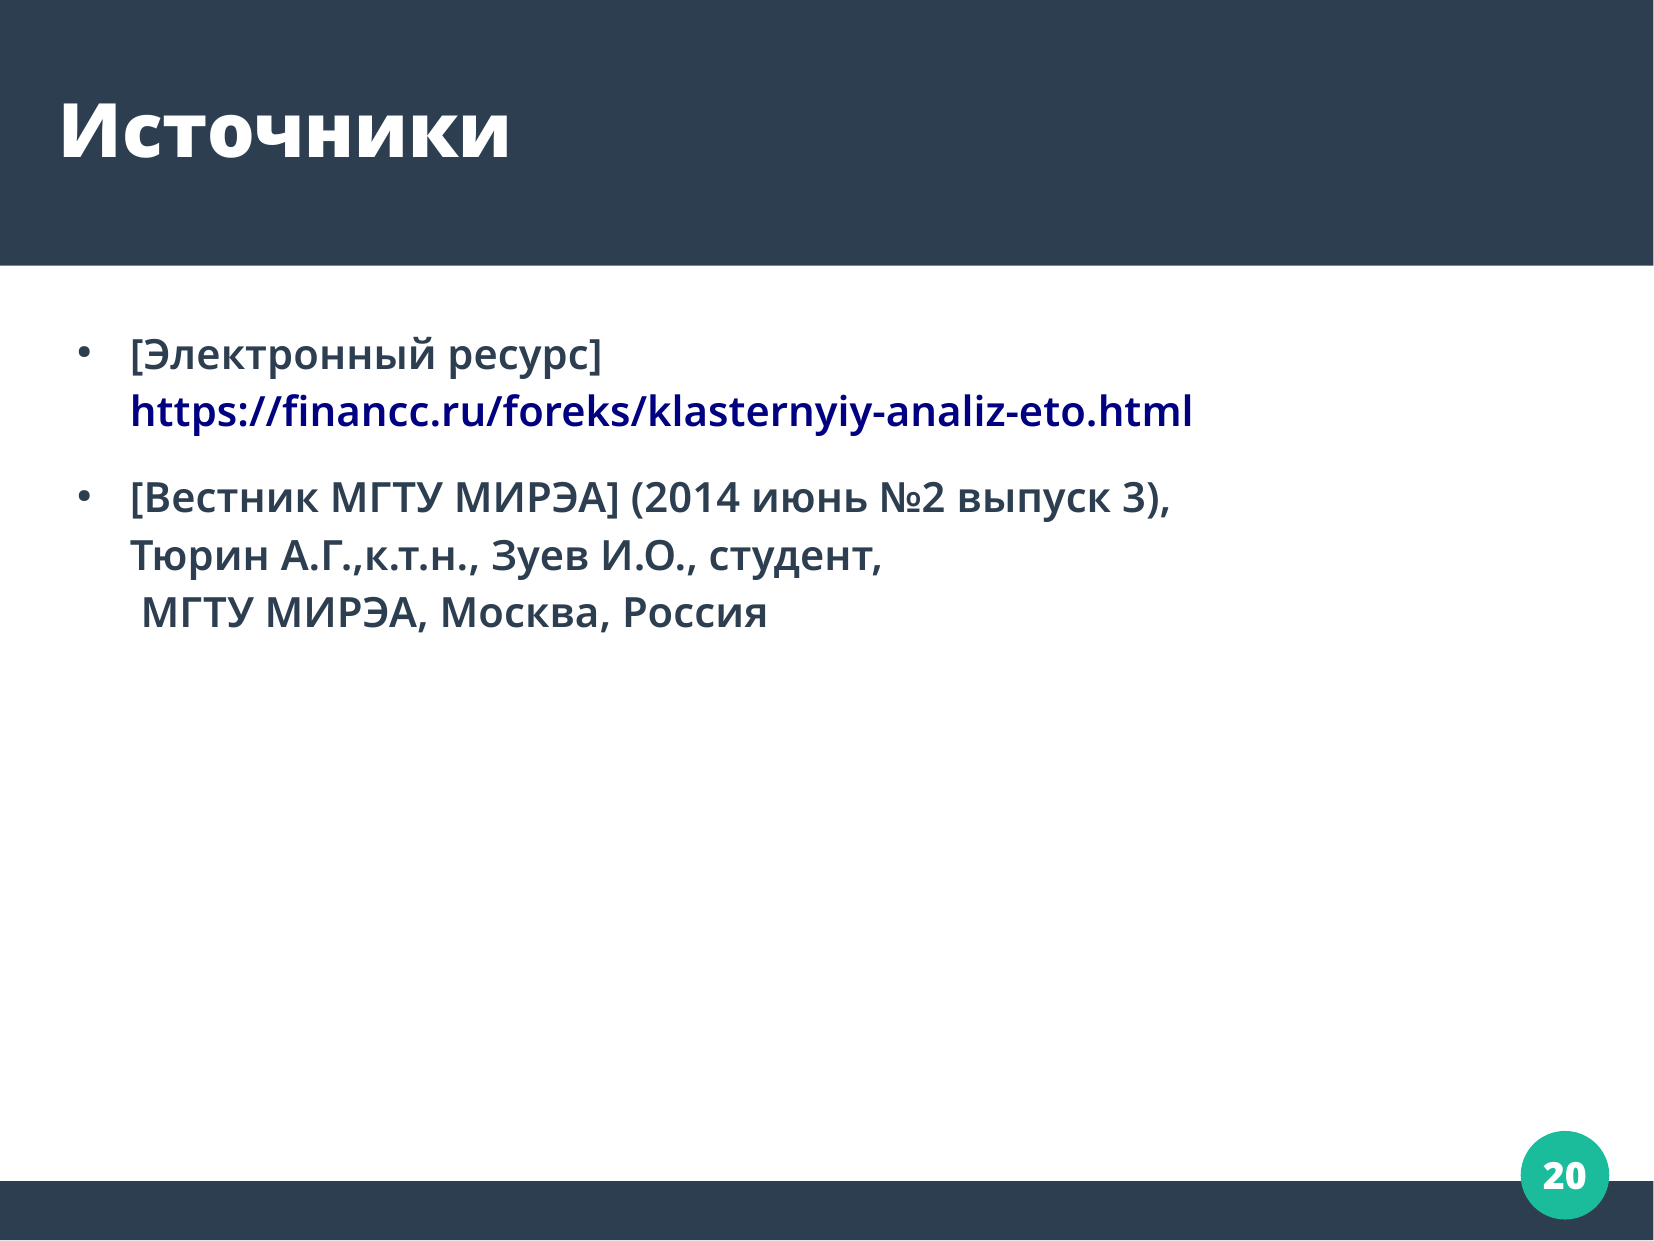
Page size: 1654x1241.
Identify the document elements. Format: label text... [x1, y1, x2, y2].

list [Электронный ресурс]https://financc.ru/foreks/klasternyiy-analiz-eto.html [Вестник МГТУ МИРЭА] (2014 июнь №2 выпуск 3), Тюрин А.Г.,к.т.н., Зуев И.О., студент, МГТУ МИРЭА, Москва, Россия [59, 324, 1595, 1152]
title Источники [59, 49, 1595, 207]
